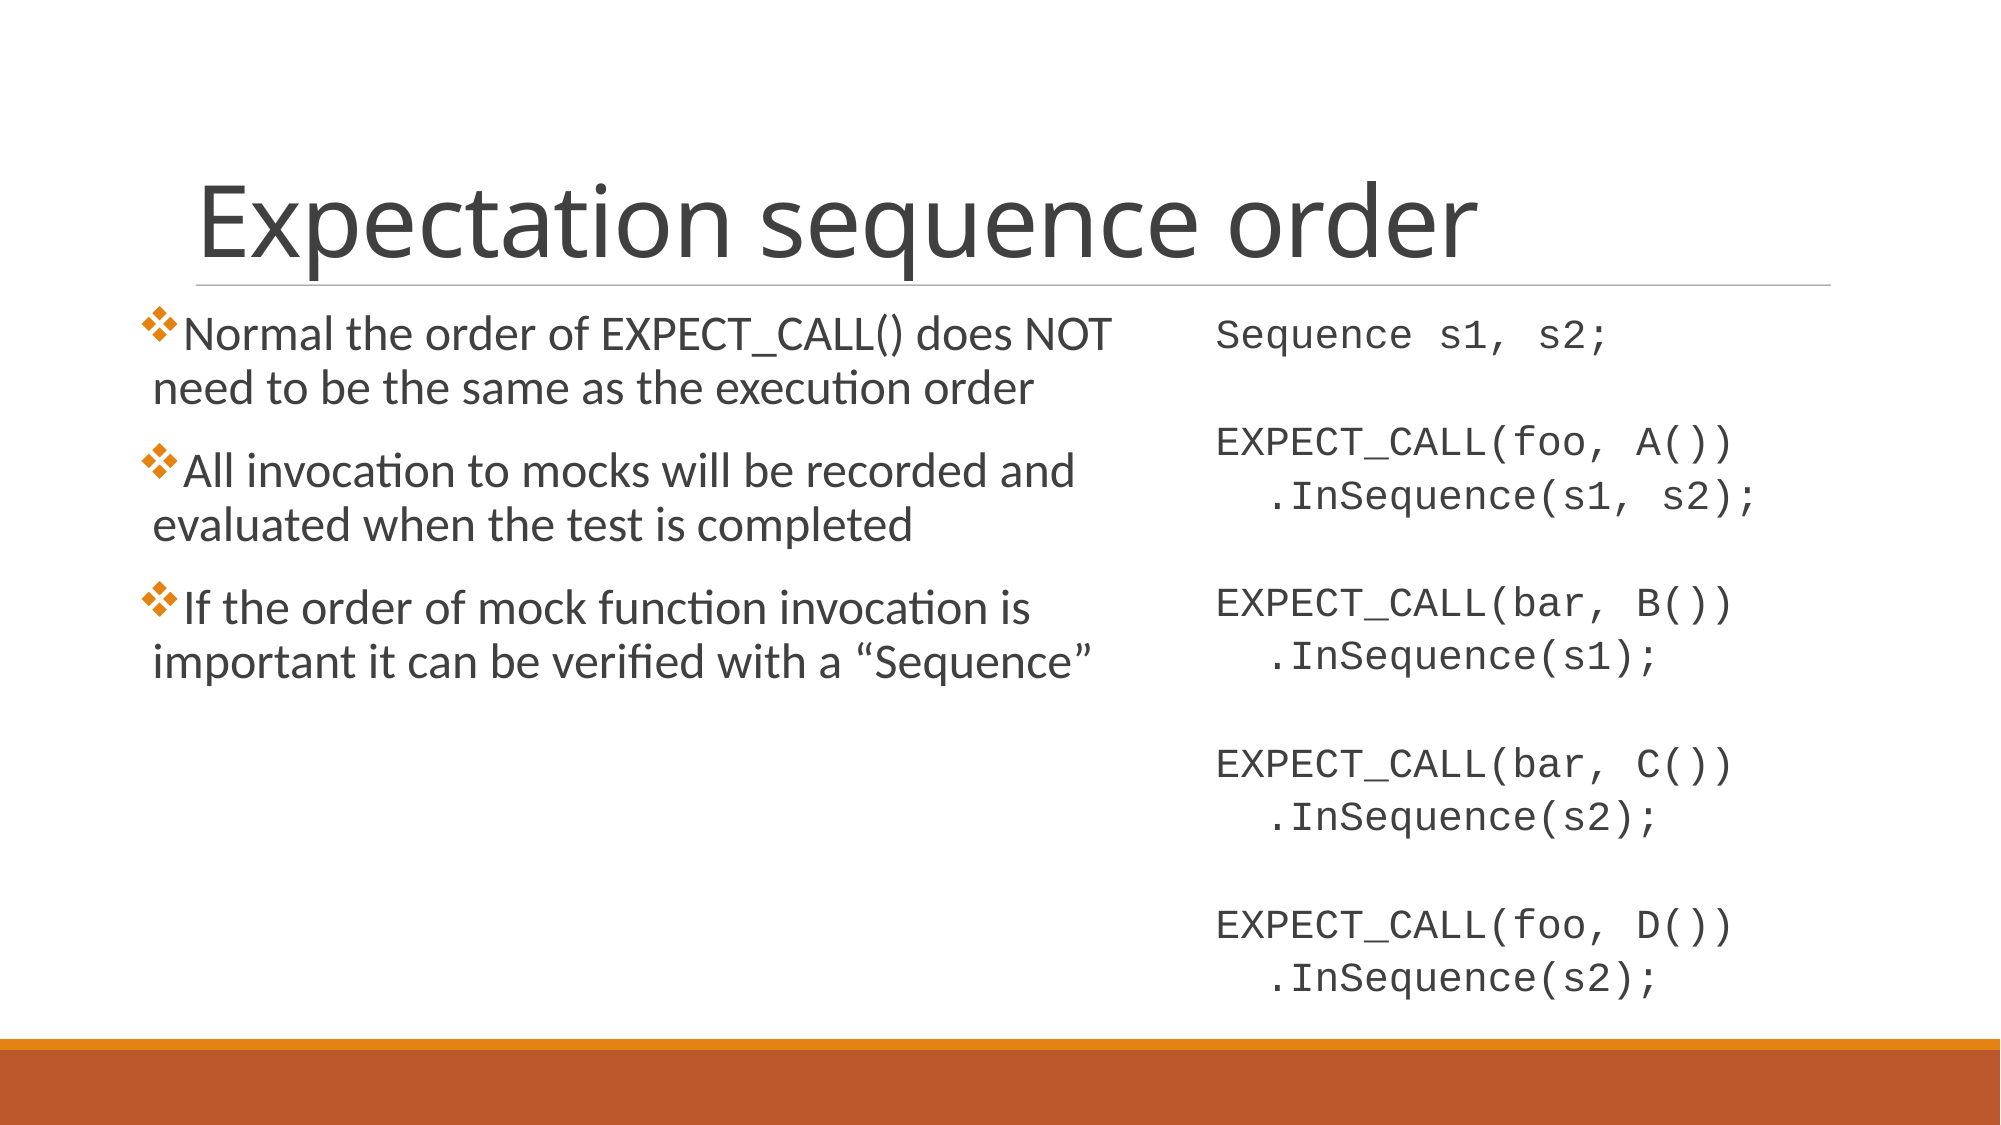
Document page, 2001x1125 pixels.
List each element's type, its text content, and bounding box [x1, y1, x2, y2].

list Sequence s1, s2; EXPECT_CALL(foo, A()) .InSequence(s1, s2); EXPECT_CALL(bar, B()) .InSequence(s1); EXPECT_CALL(bar, C()) .InSequence(s2); EXPECT_CALL(foo, D()) .InSequence(s2); [1215, 299, 1863, 1014]
title Expectation sequence order [180, 47, 1830, 285]
list Normal the order of EXPECT_CALL() does NOT need to be the same as the execution order All invocation to mocks will be recorded and evaluated when the test is completed If the order of mock function invocation is important it can be verified with a “Sequence” [137, 299, 1205, 1014]
